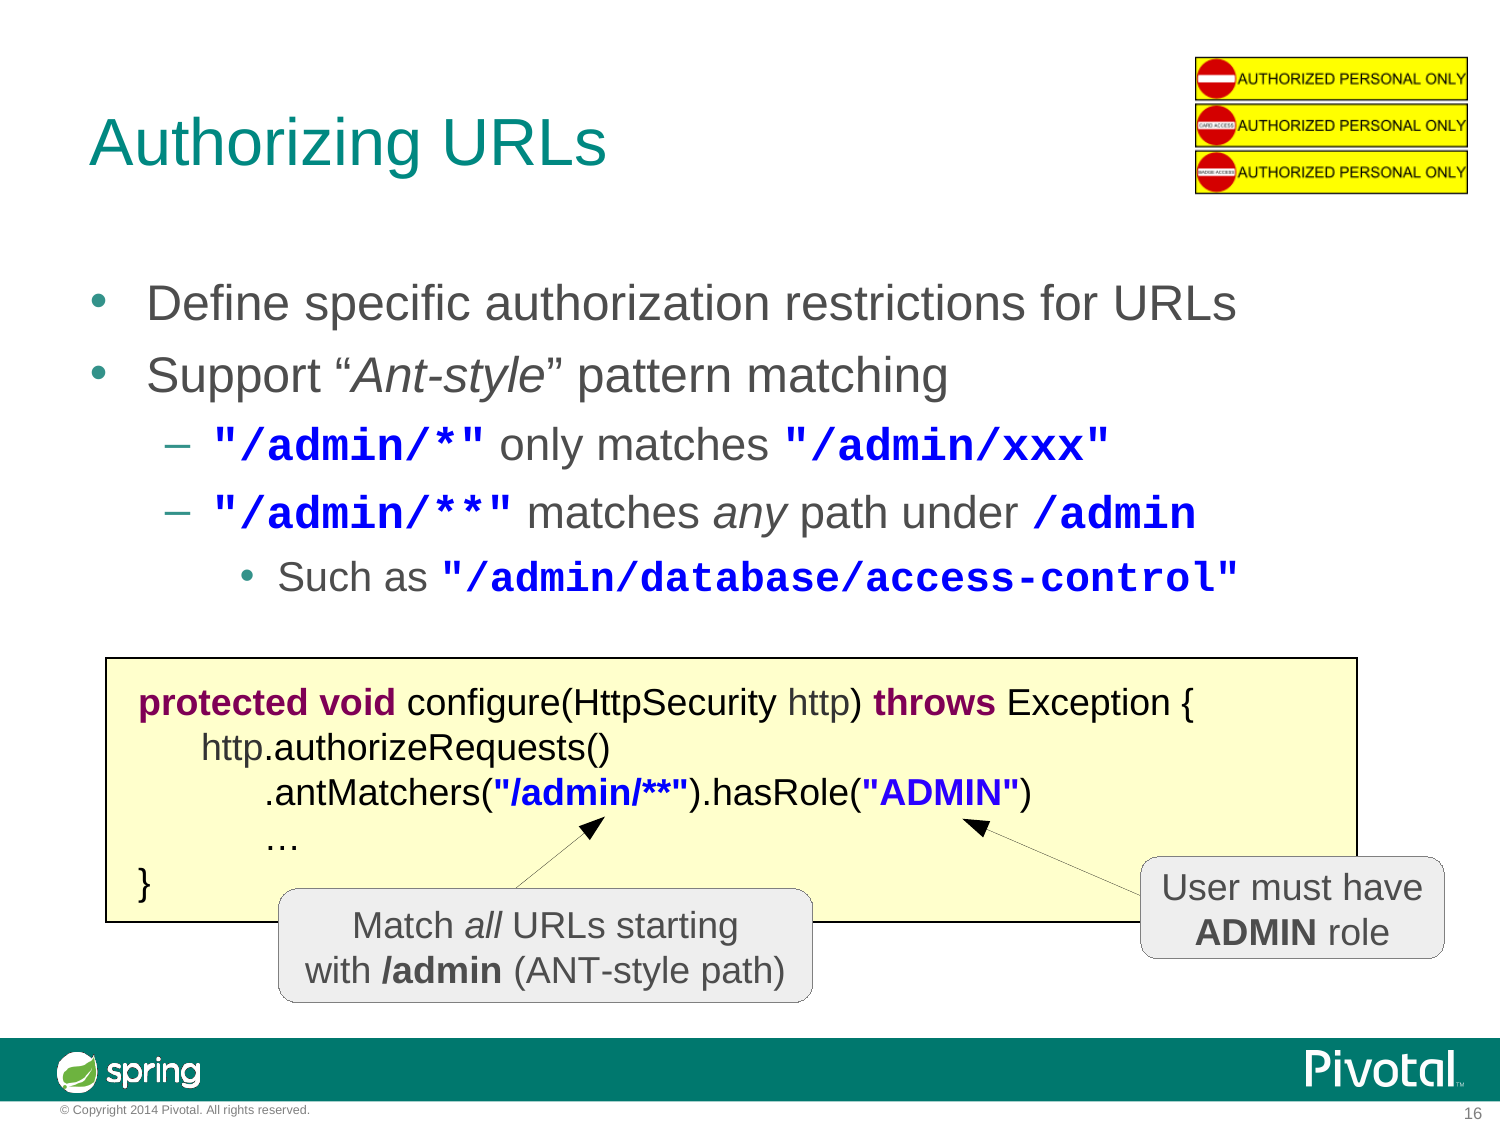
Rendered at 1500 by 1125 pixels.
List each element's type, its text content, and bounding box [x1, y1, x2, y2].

picture [1195, 56, 1468, 195]
picture [32, 1041, 210, 1103]
list Define specific authorization restrictions for URLs Support “Ant-style” pattern matching "/admin/*" only matches "/admin/xxx" "/admin/**" matches any path under /admin Such as "/admin/database/access-control" [75, 262, 1426, 931]
text_box protected void configure(HttpSecurity http) throws Exception { http.authorizeRequests() .antMatchers("/admin/**").hasRole("ADMIN") … } [105, 658, 1357, 923]
picture [1306, 1050, 1464, 1087]
text_box User must have ADMIN role [1140, 856, 1445, 959]
title Authorizing URLs [75, 45, 1426, 233]
text_box Match all URLs starting with /admin (ANT-style path) [278, 888, 813, 1003]
